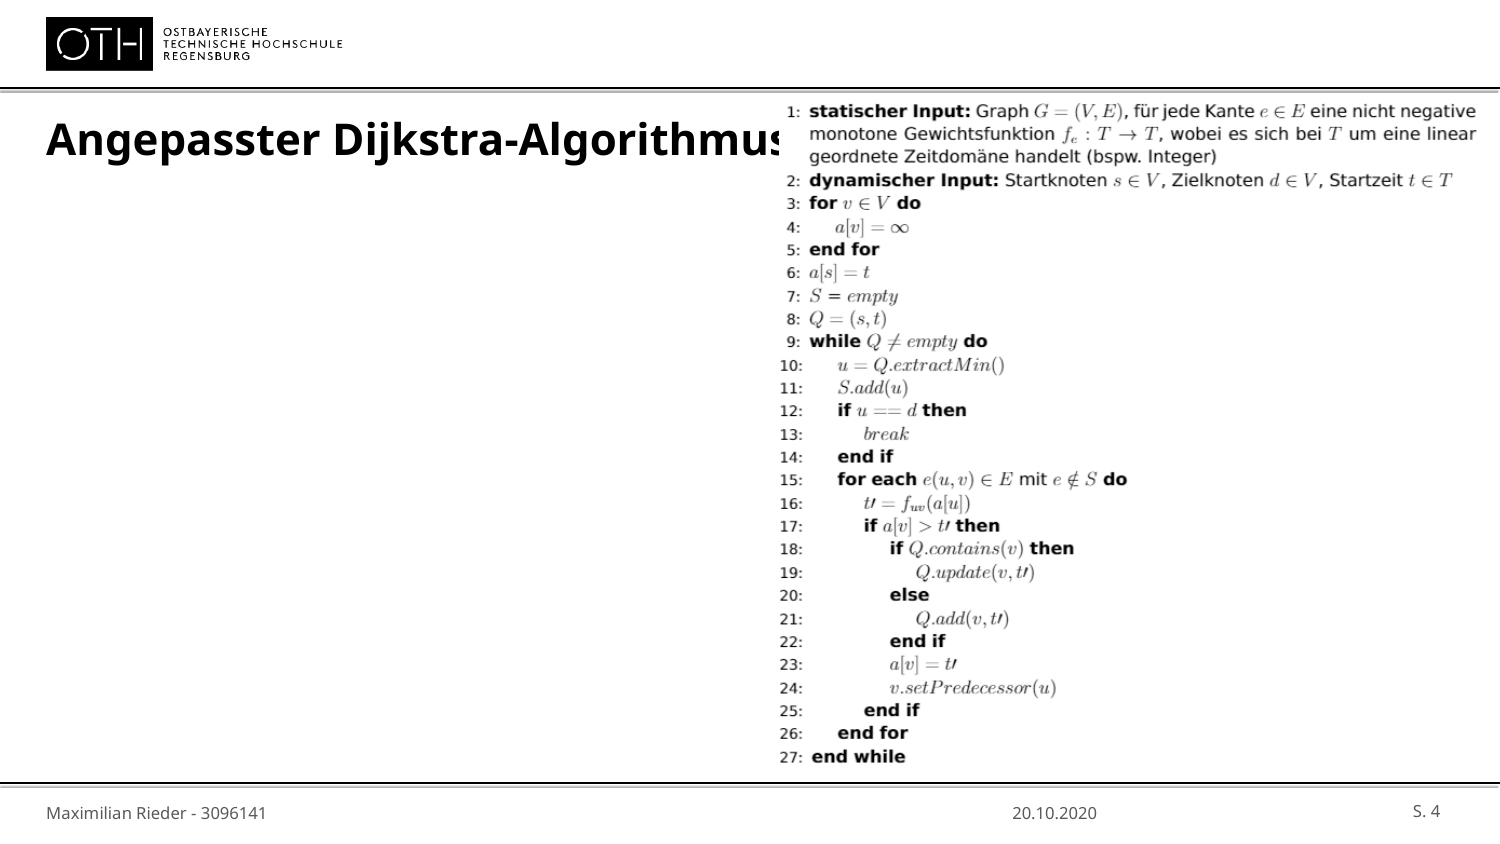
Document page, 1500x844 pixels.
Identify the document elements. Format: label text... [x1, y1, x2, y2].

slide_number S. <Foliennummer> [1321, 782, 1452, 843]
footer Maximilian Rieder - 3096141 [46, 783, 786, 844]
picture [46, 17, 414, 71]
list Angepasster Dijkstra-Algorithmus [46, 98, 1452, 179]
slide_number 20.10.2020 [786, 783, 1325, 844]
picture [779, 101, 1479, 768]
